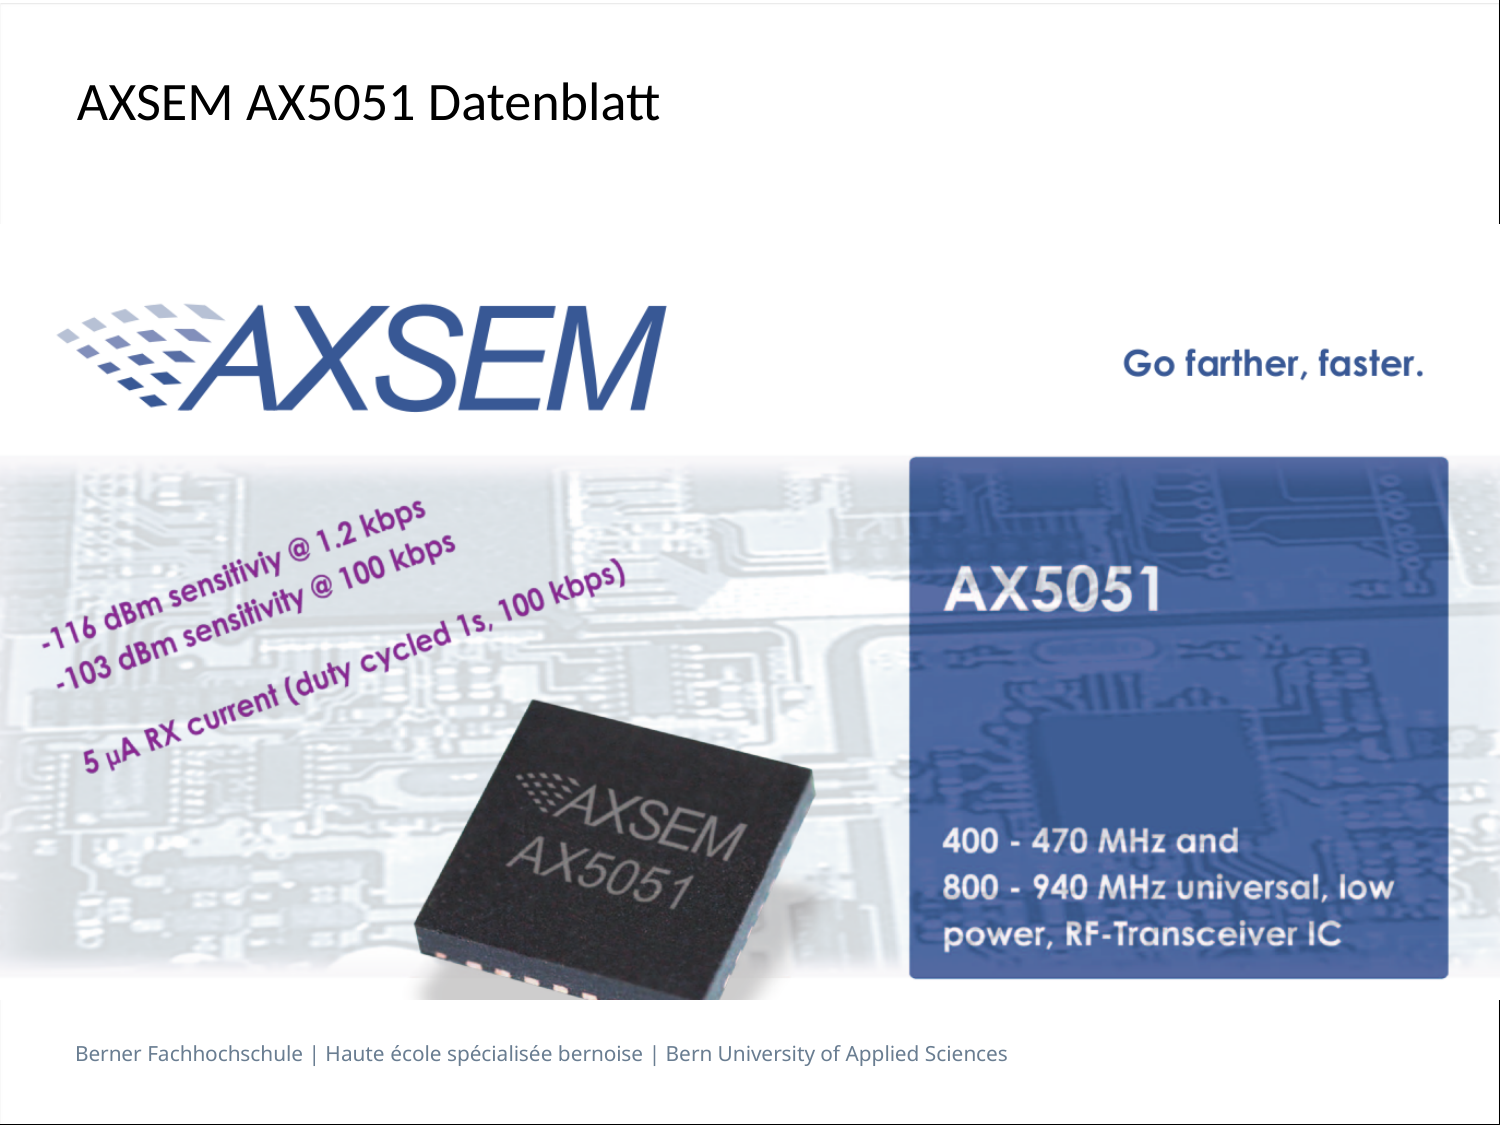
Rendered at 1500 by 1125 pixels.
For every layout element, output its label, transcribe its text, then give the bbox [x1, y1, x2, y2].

subtitle [76, 1000, 1406, 1004]
title AXSEM AX5051 Datenblatt [76, 59, 1406, 148]
picture [0, 224, 1500, 1000]
